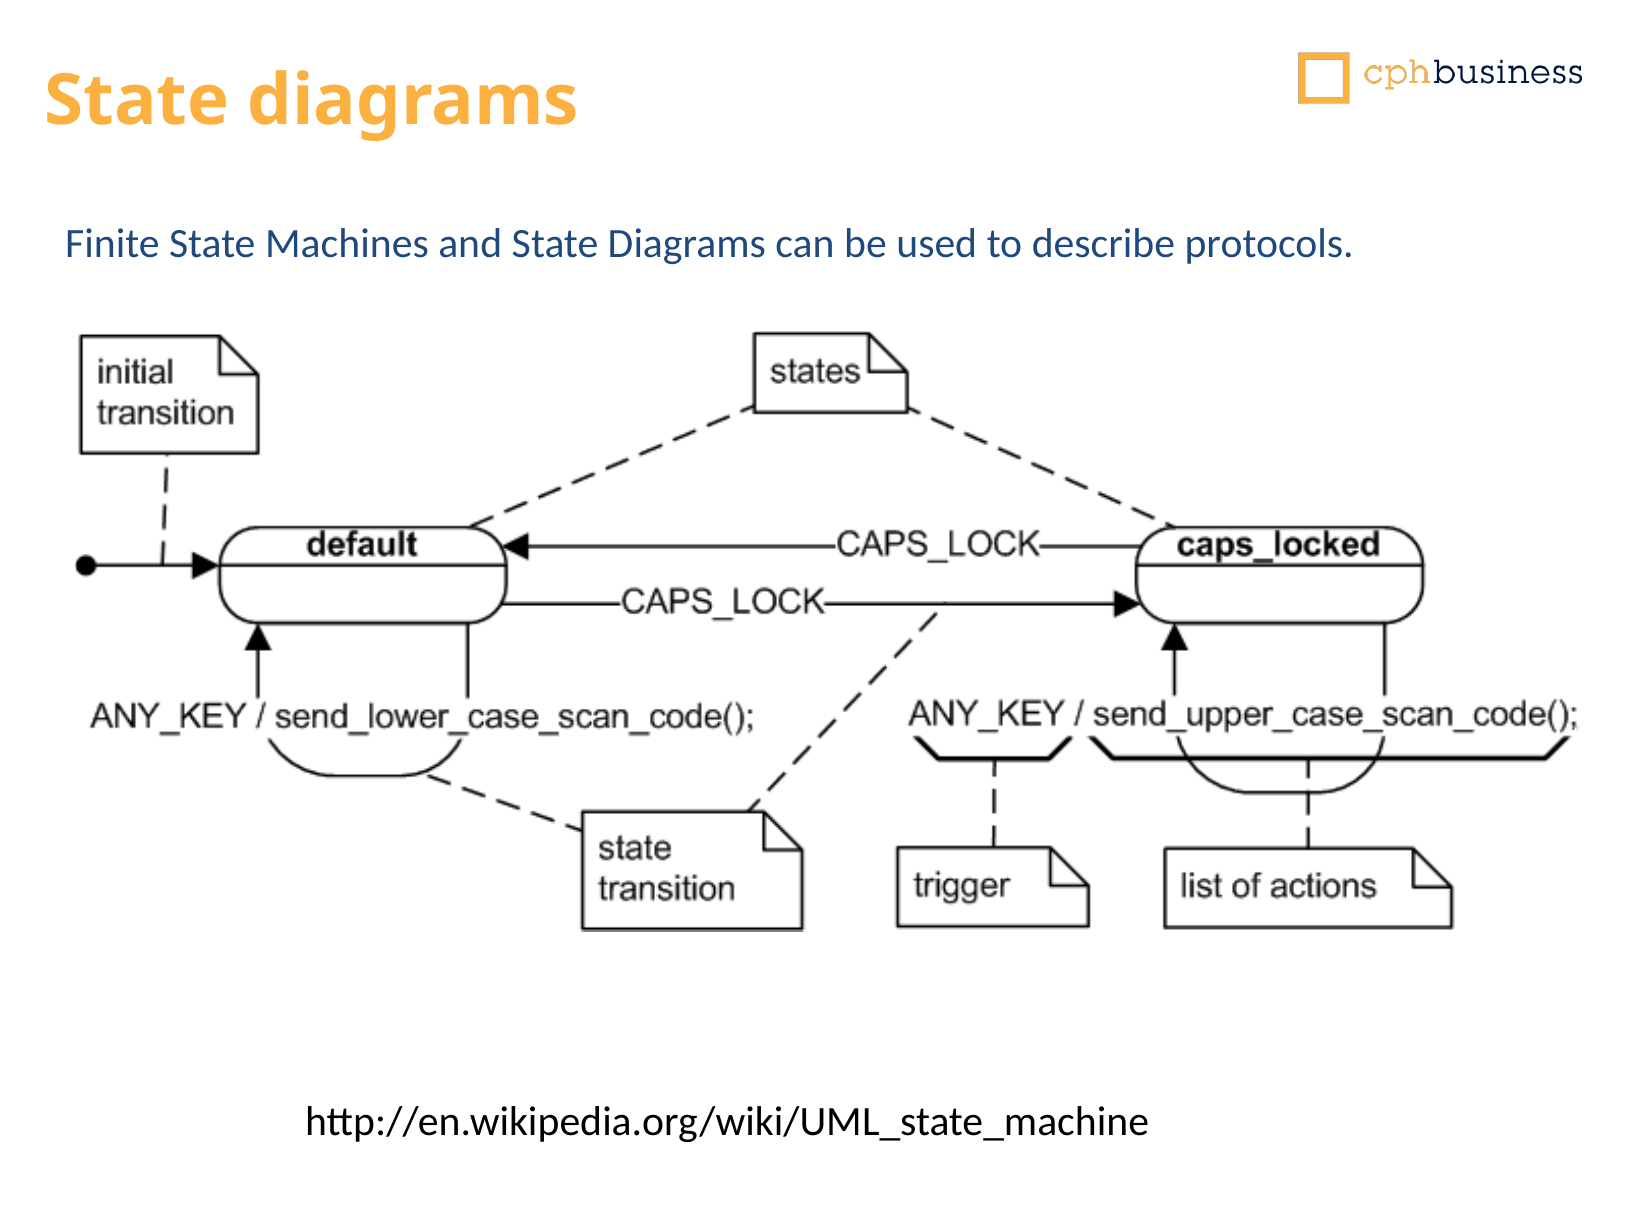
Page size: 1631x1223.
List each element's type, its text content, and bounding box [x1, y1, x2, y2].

text_box Finite State Machines and State Diagrams can be used to describe protocols. [50, 183, 1556, 274]
text_box http://en.wikipedia.org/wiki/UML_state_machine [290, 1060, 1260, 1223]
picture [75, 331, 1581, 932]
picture [1247, 1, 1631, 155]
text_box State diagrams [29, 46, 1364, 170]
